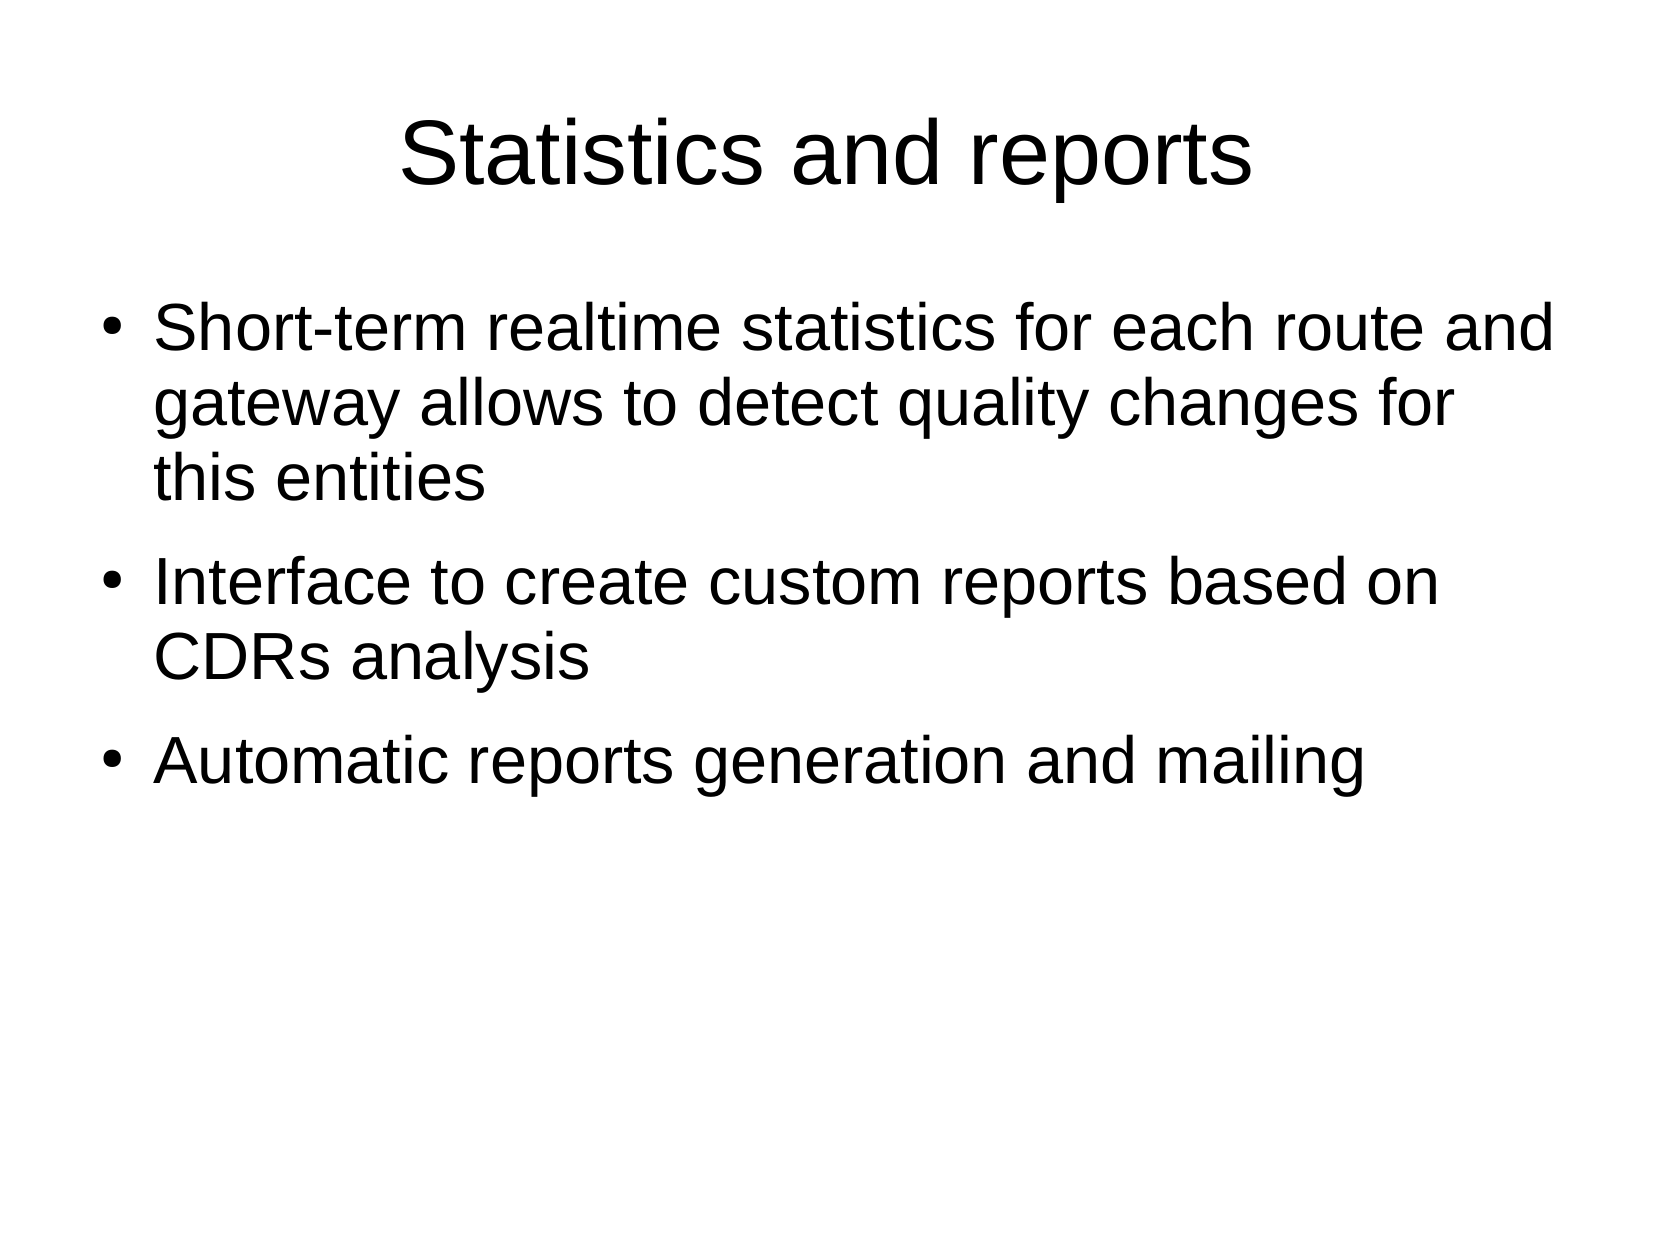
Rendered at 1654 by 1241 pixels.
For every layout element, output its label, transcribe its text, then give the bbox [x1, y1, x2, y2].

list Short-term realtime statistics for each route and gateway allows to detect quality changes for this entities Interface to create custom reports based on CDRs analysis Automatic reports generation and mailing [82, 290, 1571, 1010]
title Statistics and reports [82, 49, 1571, 257]
